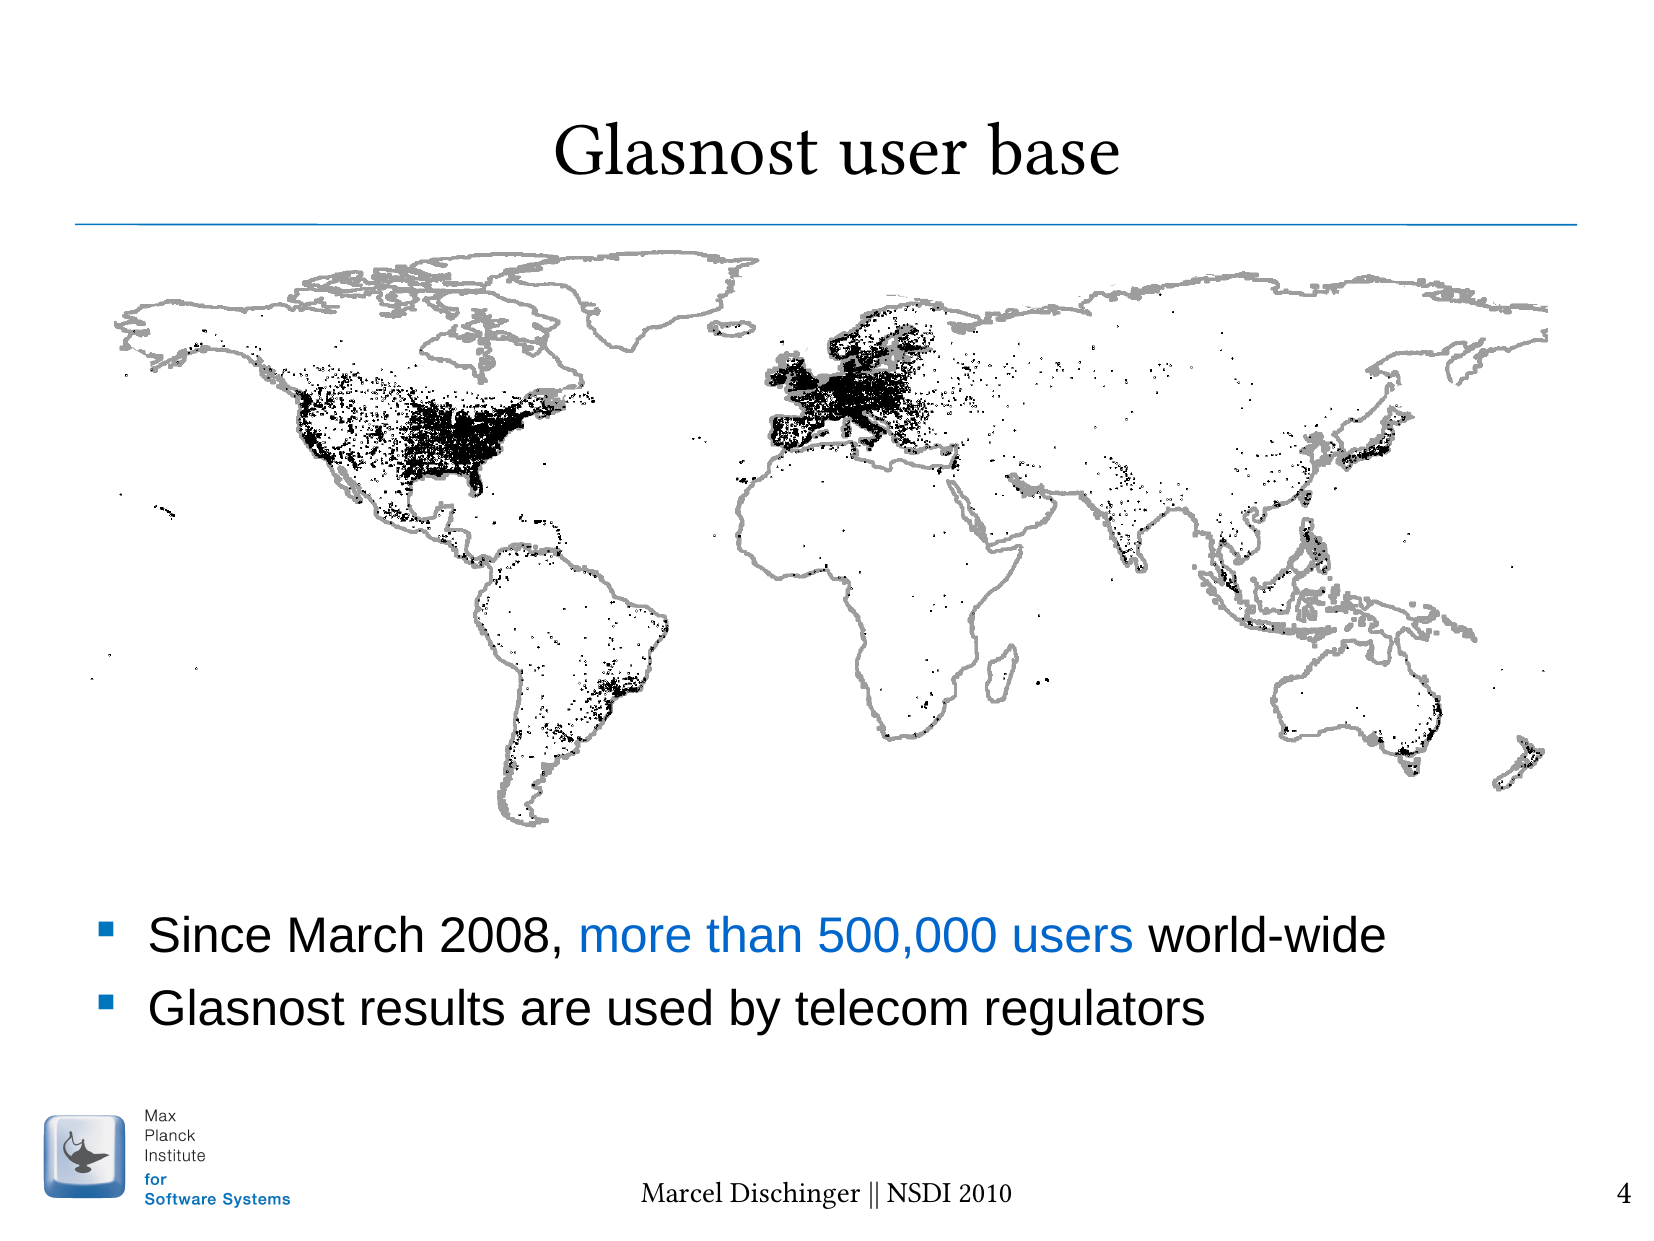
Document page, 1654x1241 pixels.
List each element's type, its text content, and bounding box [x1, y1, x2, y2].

title Glasnost user base [54, 51, 1621, 252]
picture [70, 252, 1548, 965]
list Since March 2008, more than 500,000 users world-wide Glasnost results are used by telecom regulators [77, 890, 1579, 1180]
